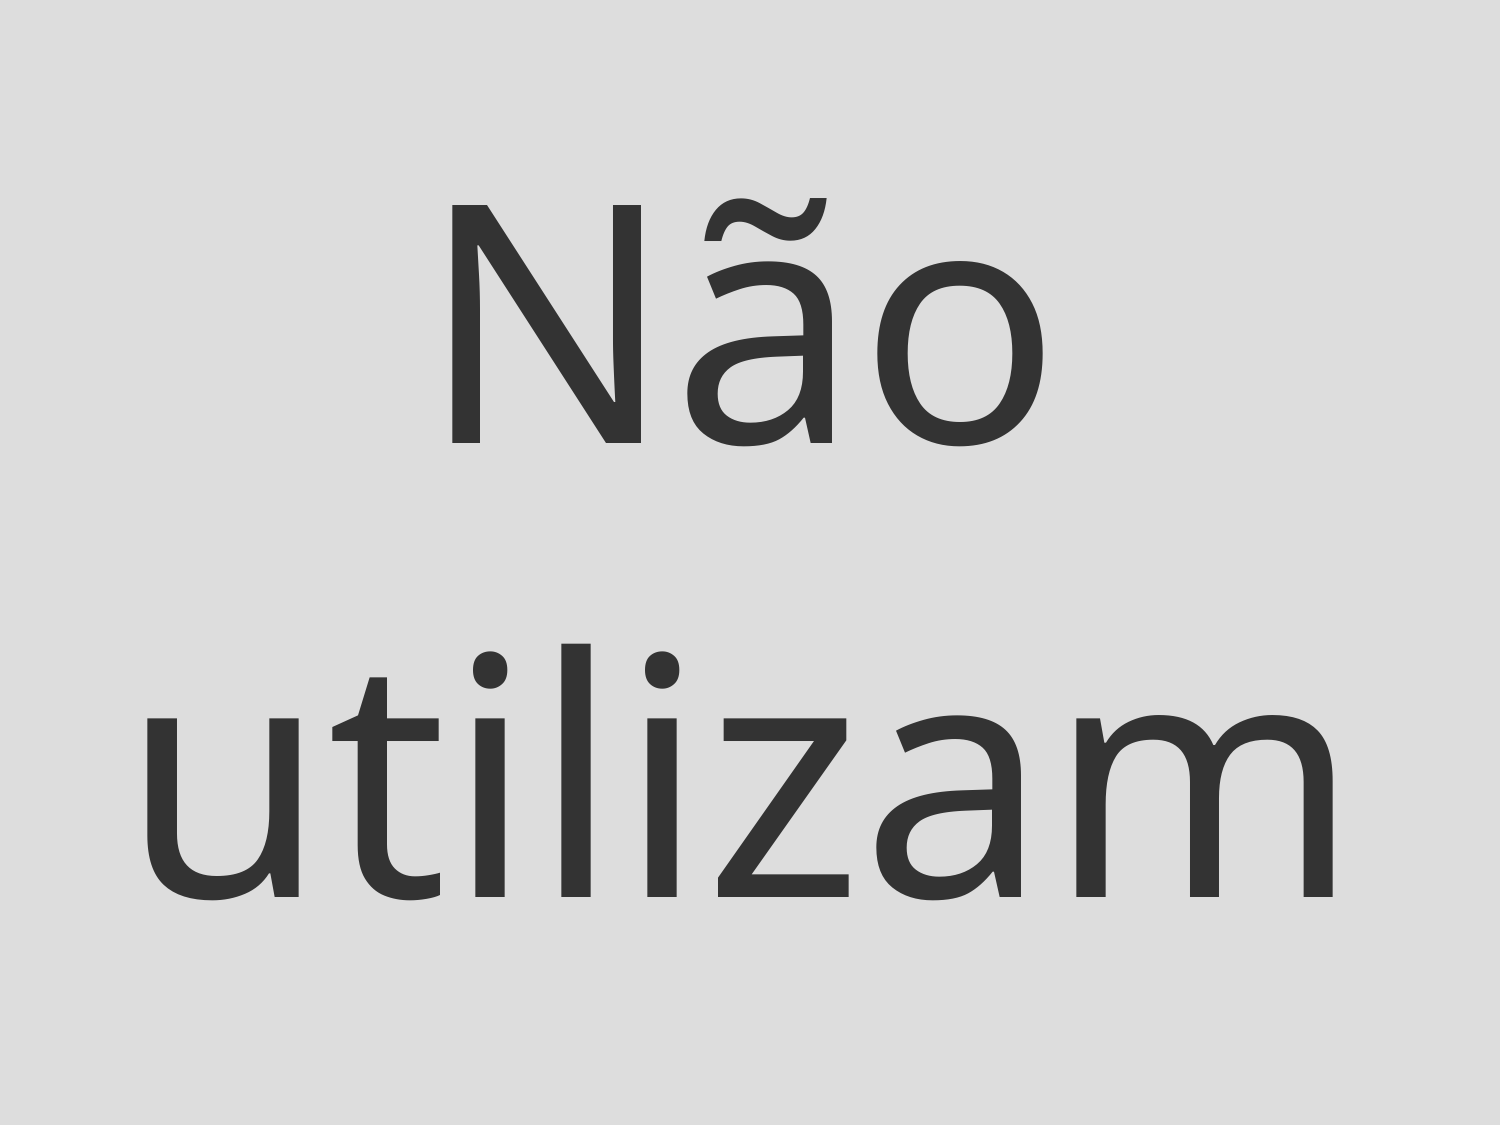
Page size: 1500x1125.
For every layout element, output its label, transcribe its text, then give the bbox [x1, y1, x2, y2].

text_box Não utilizam matrizes [106, 79, 1441, 1040]
